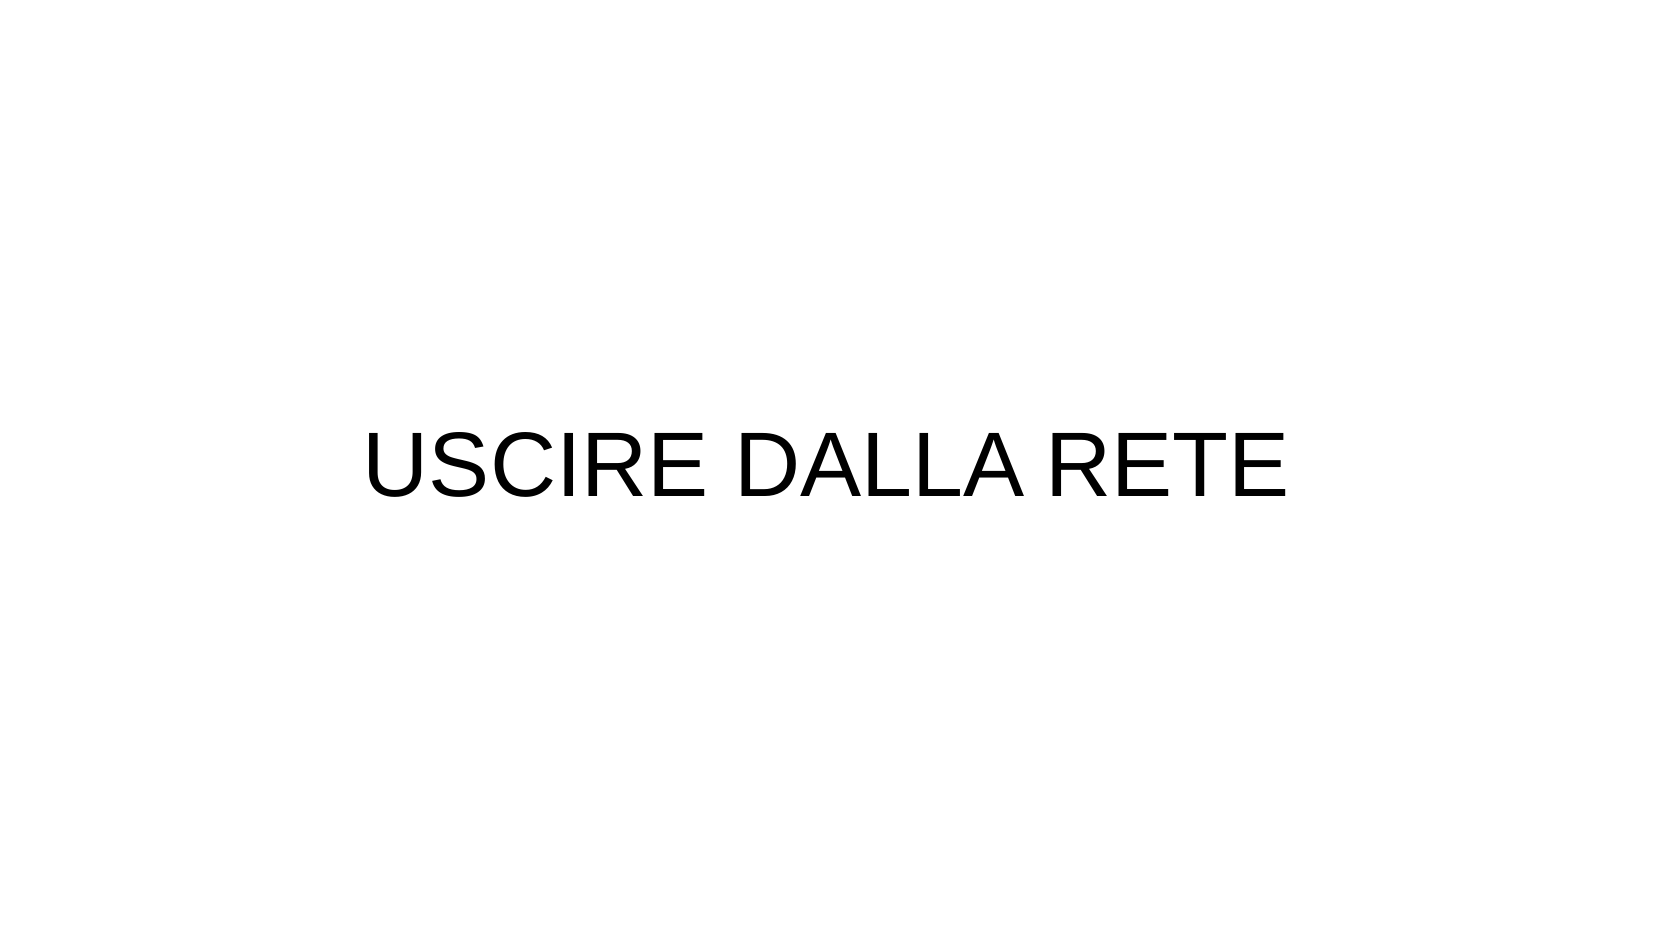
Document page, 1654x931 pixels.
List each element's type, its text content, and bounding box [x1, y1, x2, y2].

title USCIRE DALLA RETE [82, 387, 1571, 543]
